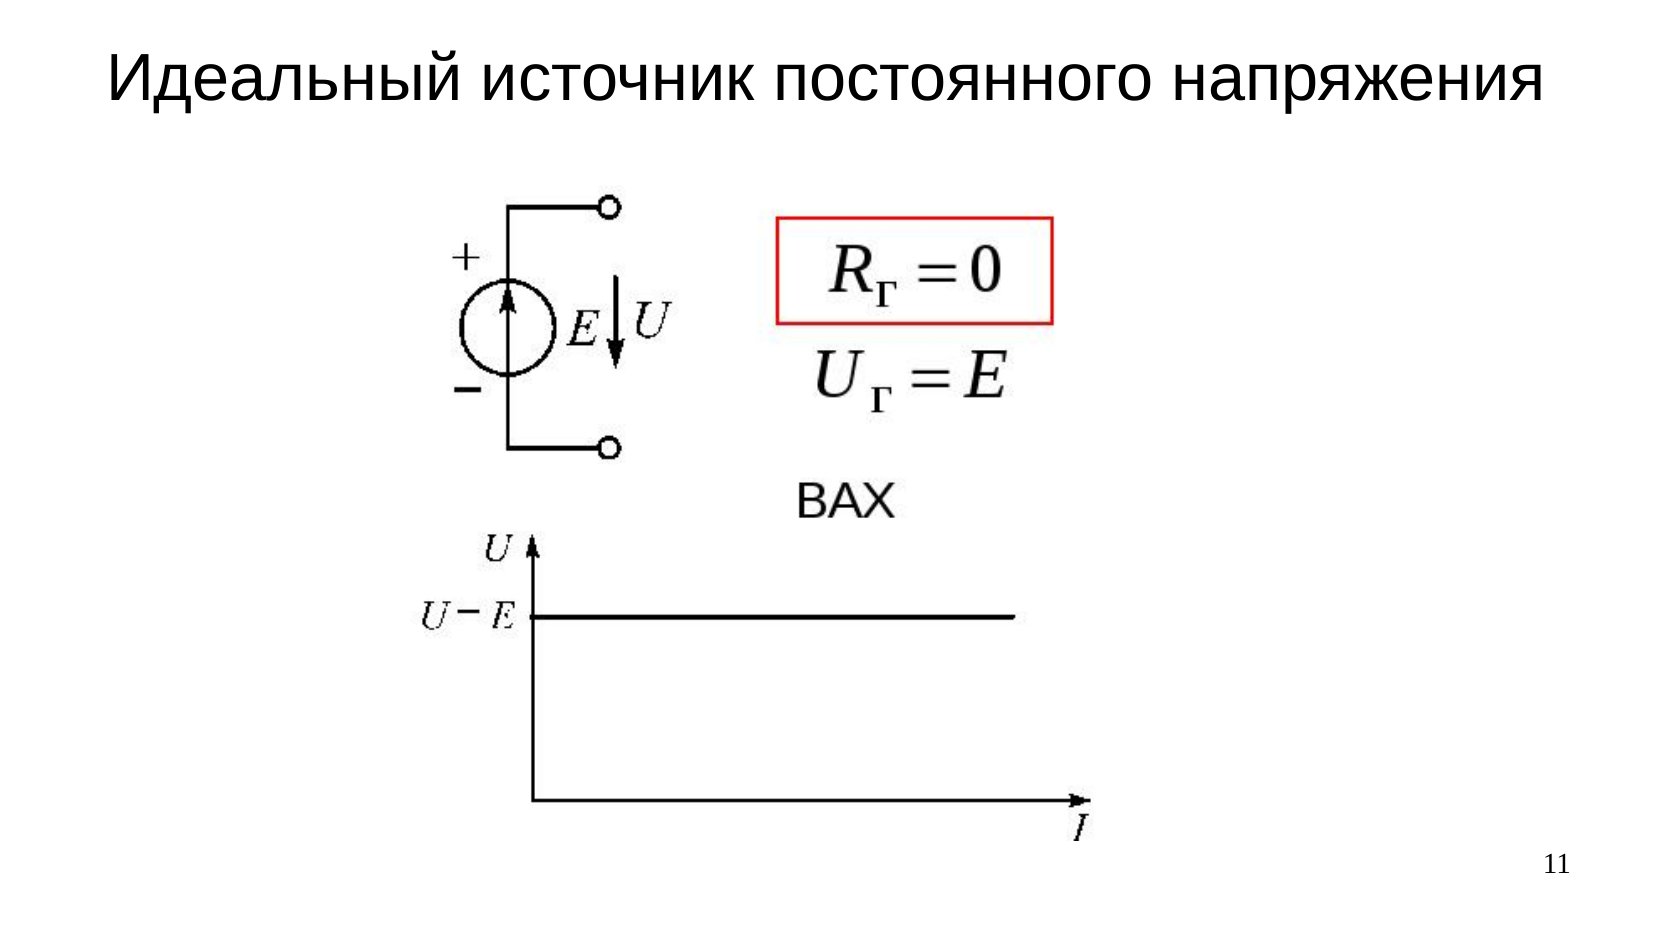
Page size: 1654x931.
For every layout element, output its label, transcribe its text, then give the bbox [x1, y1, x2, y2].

picture [401, 185, 1111, 841]
title Идеальный источник постоянного напряжения [82, 37, 1571, 119]
